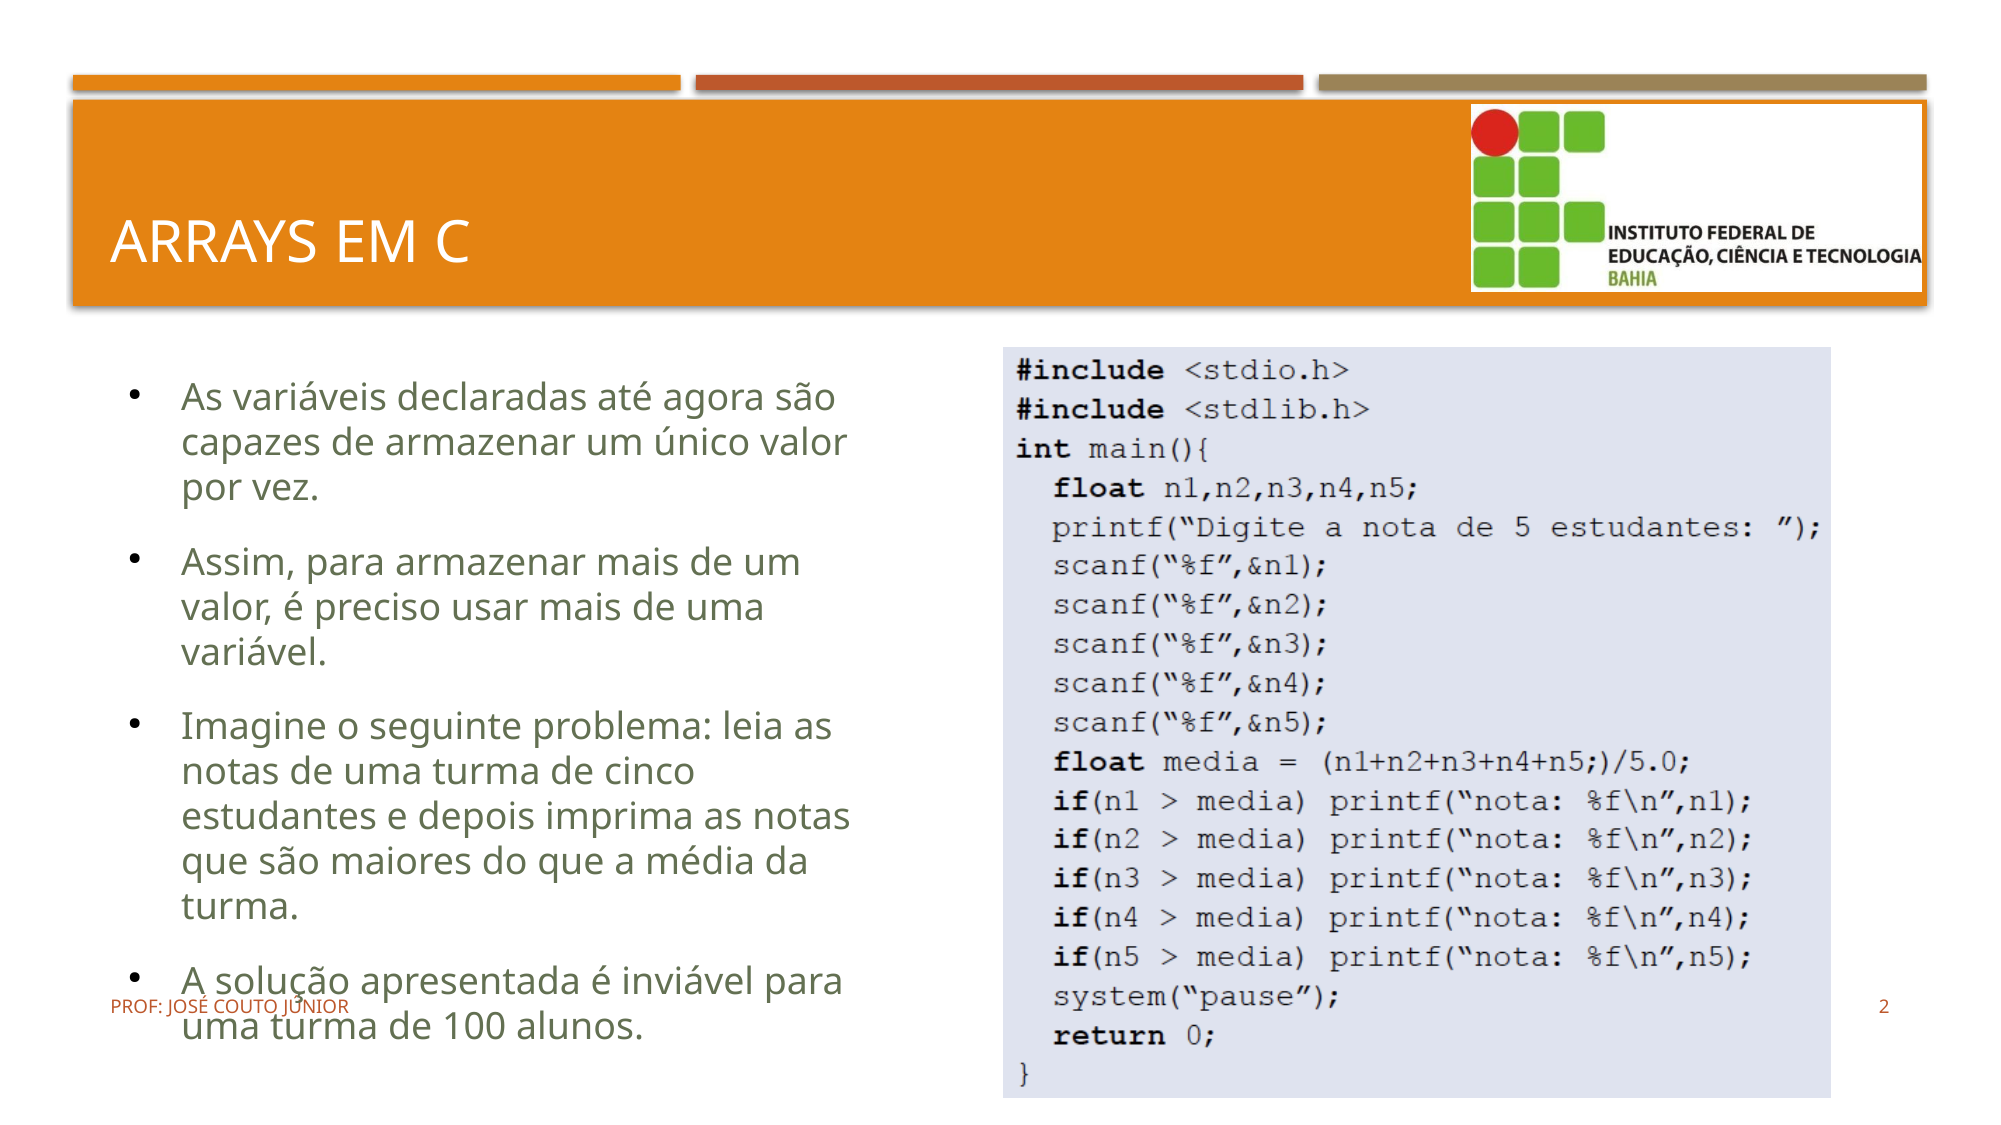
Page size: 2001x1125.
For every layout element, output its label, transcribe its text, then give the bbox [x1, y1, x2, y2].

footer Prof: José Couto Júnior [95, 976, 1003, 1037]
title Arrays em C [95, 119, 1471, 282]
picture [1003, 347, 1831, 1098]
picture [1471, 104, 1922, 292]
list As variáveis declaradas até agora são capazes de armazenar um único valor por vez. Assim, para armazenar mais de um valor, é preciso usar mais de uma variável. Imagine o seguinte problema: leia as notas de uma turma de cinco estudantes e depois imprima as notas que são maiores do que a média da turma. A solução apresentada é inviável para uma turma de 100 alunos. [95, 365, 886, 962]
